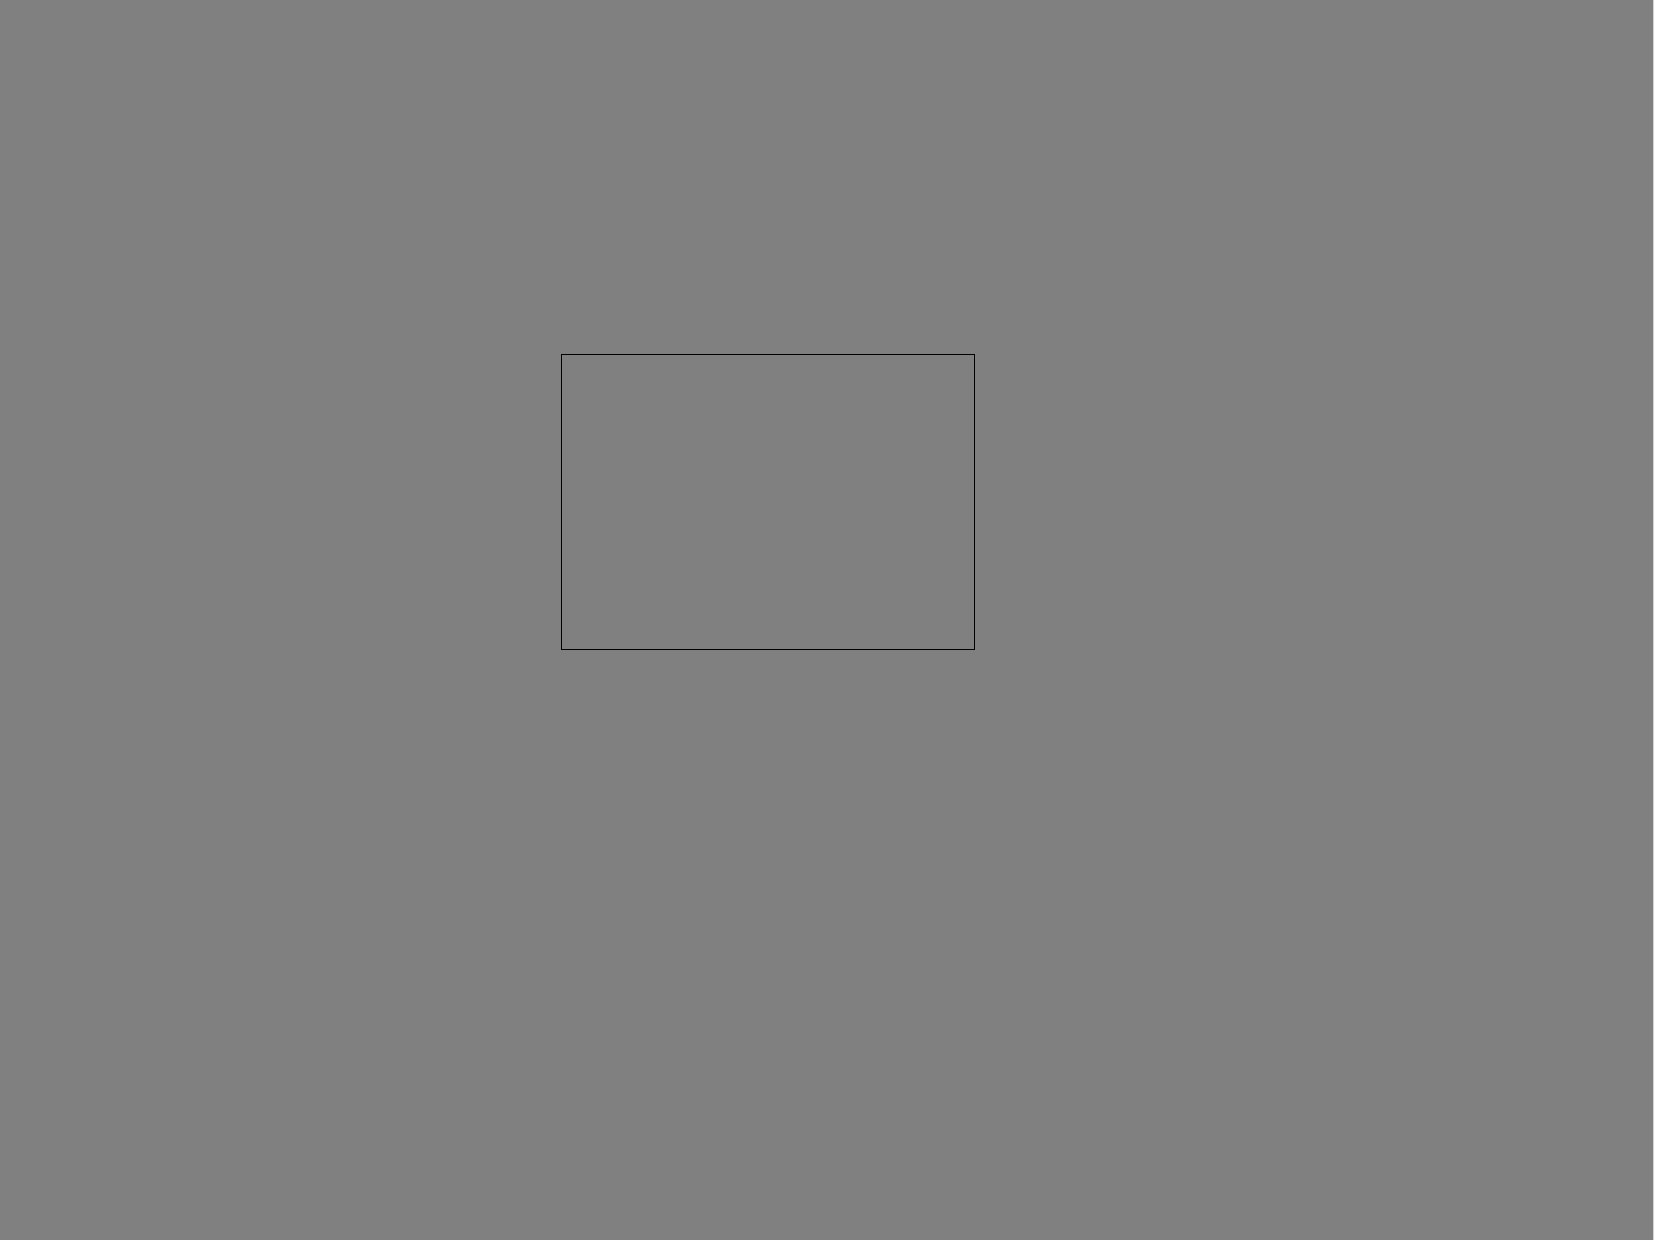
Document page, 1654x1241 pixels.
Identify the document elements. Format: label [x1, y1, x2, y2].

text_box [561, 354, 975, 650]
